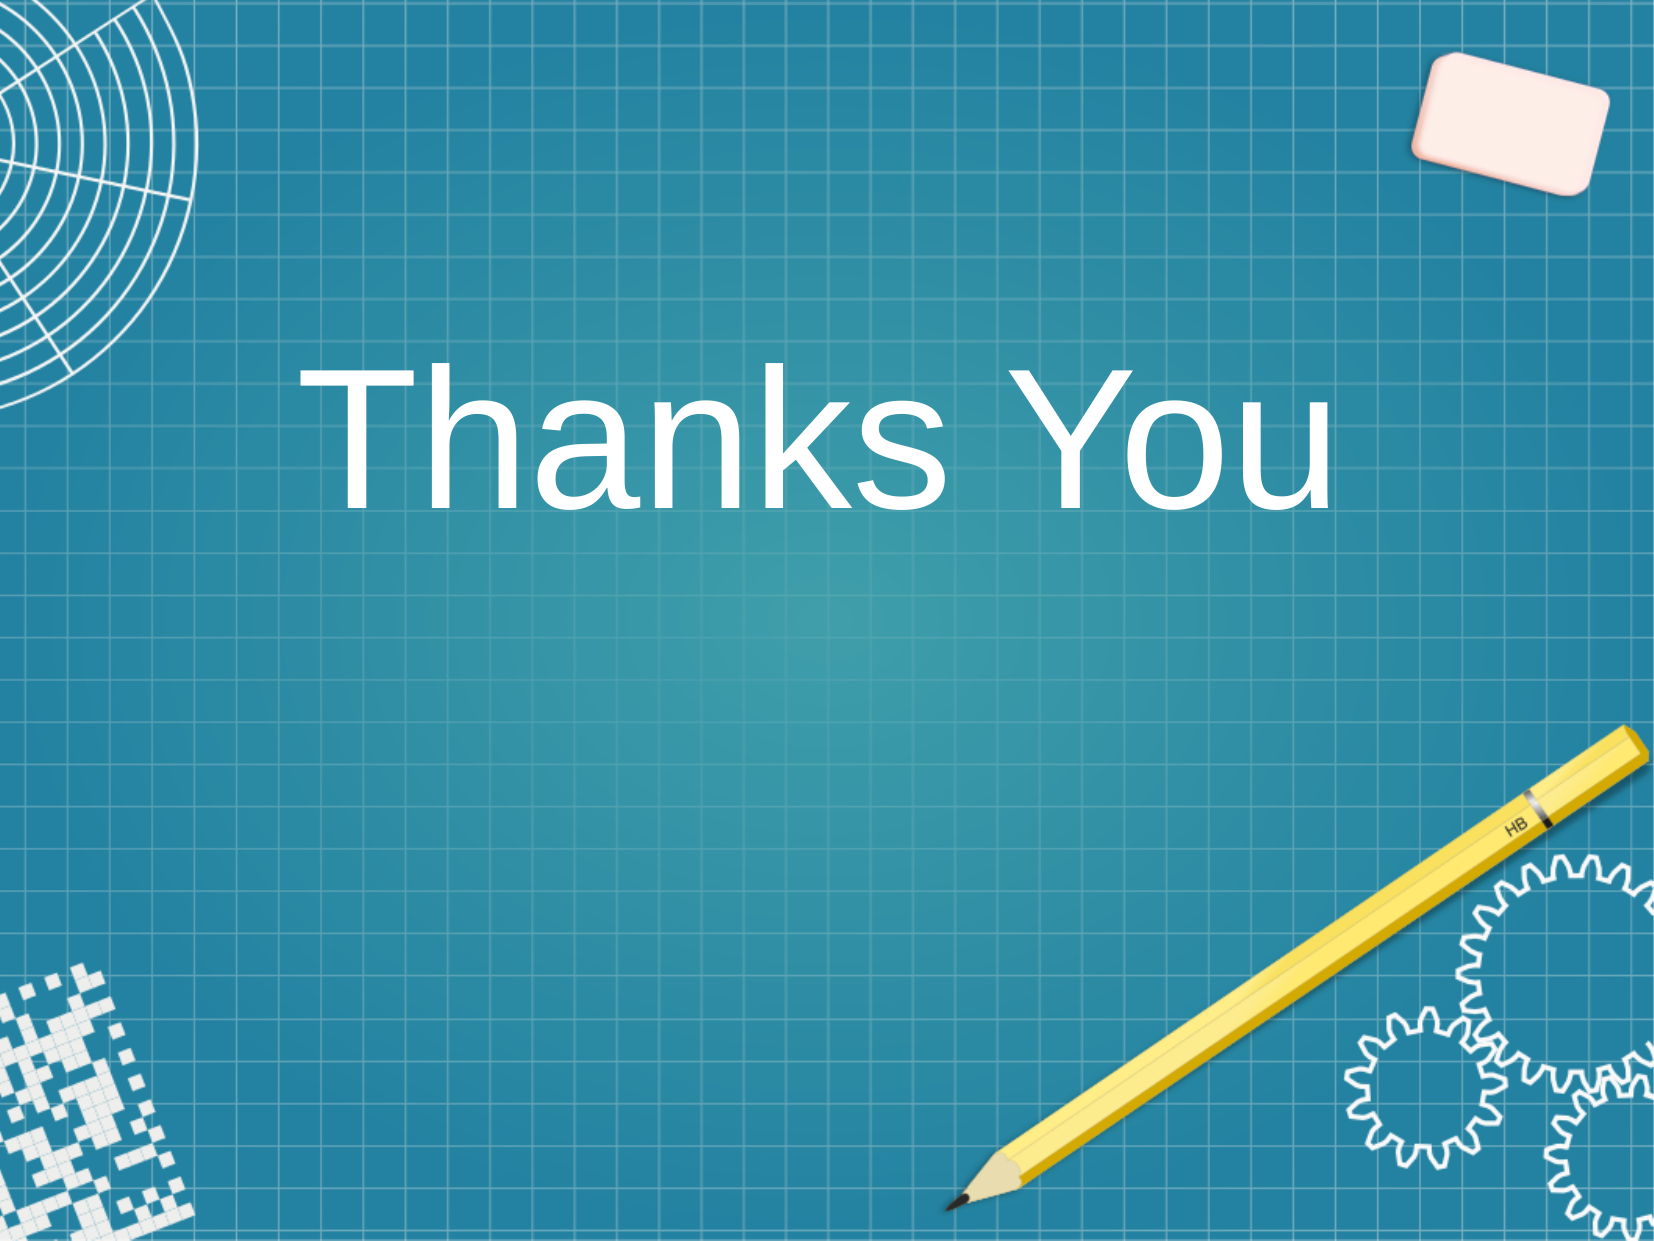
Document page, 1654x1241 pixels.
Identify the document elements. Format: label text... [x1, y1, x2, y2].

title Thanks You [228, 218, 1411, 661]
picture [0, 0, 1654, 1241]
